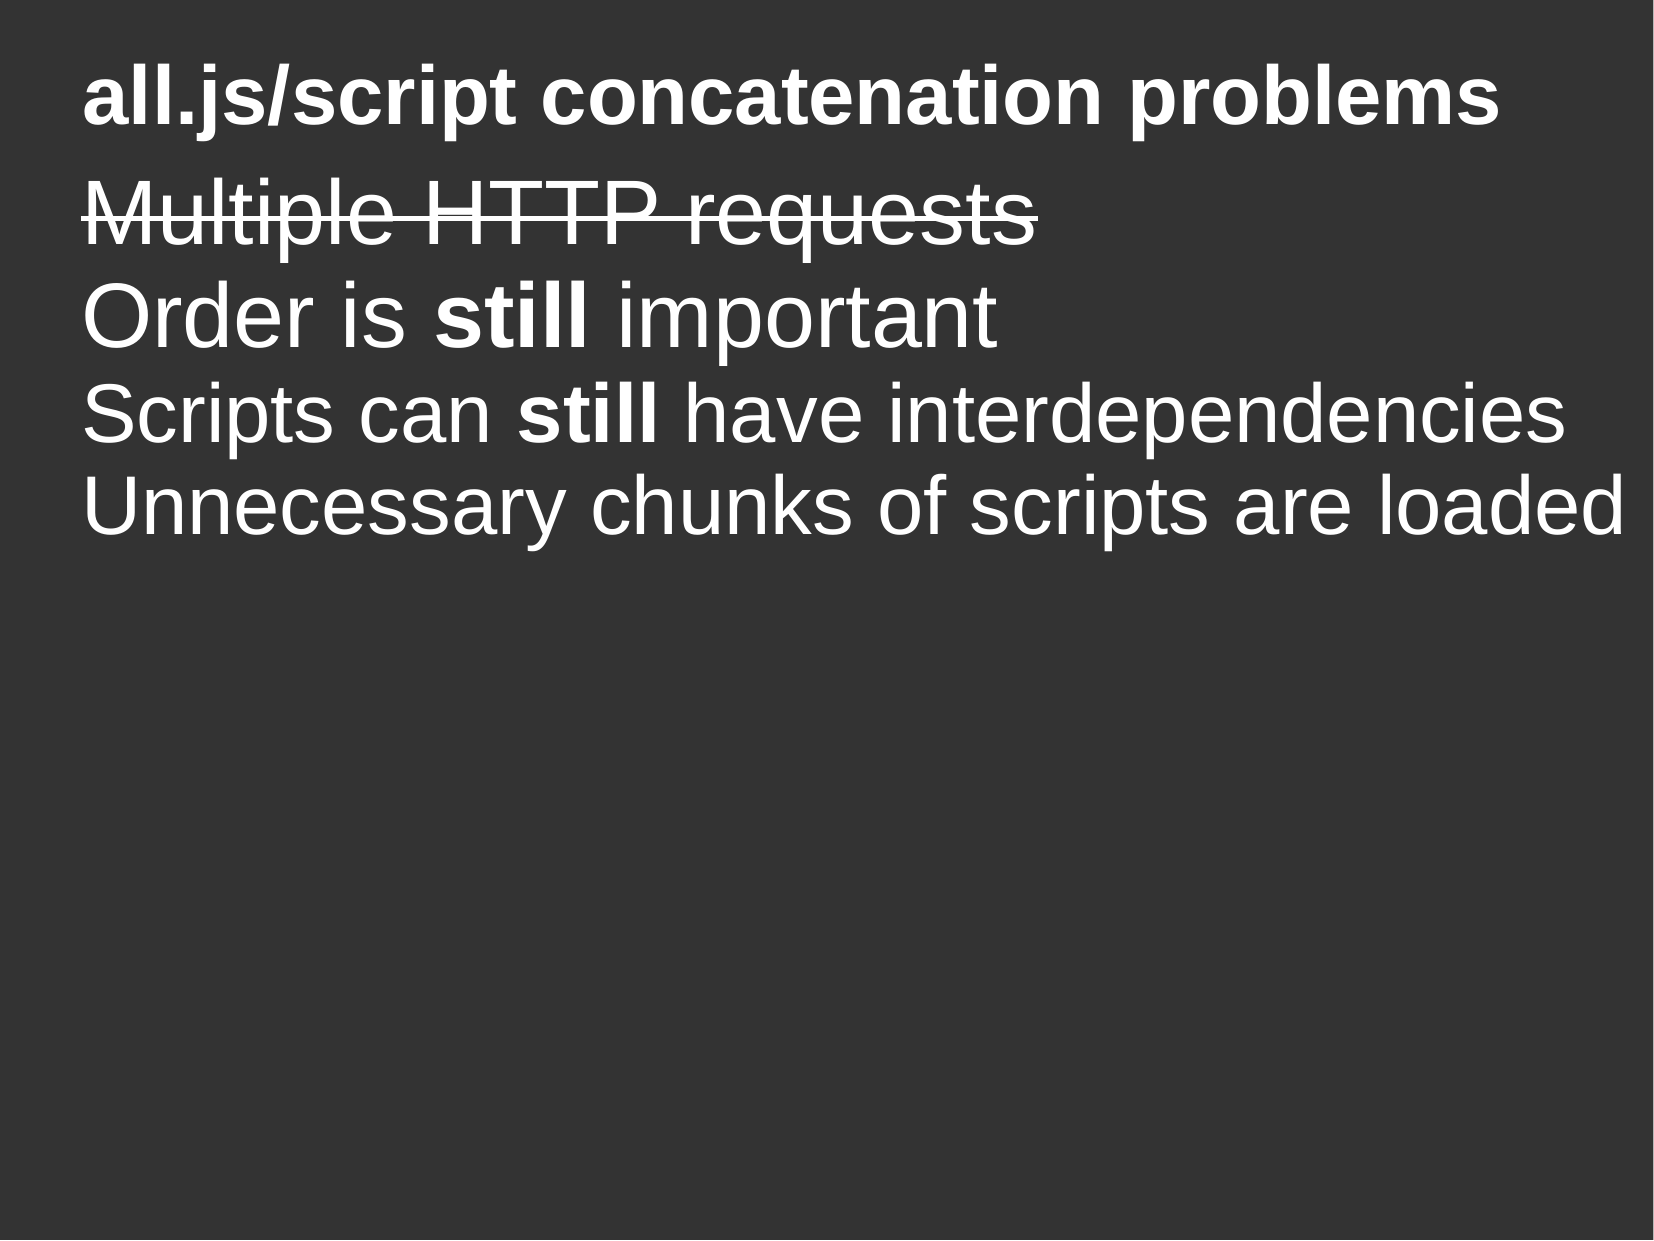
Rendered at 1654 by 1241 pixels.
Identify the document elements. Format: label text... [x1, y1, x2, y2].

title all.js/script concatenation problems [82, 49, 1571, 257]
title Multiple HTTP requests Order is still important Scripts can still have interdependencies Unnecessary chunks of scripts are loaded [81, 161, 1636, 808]
